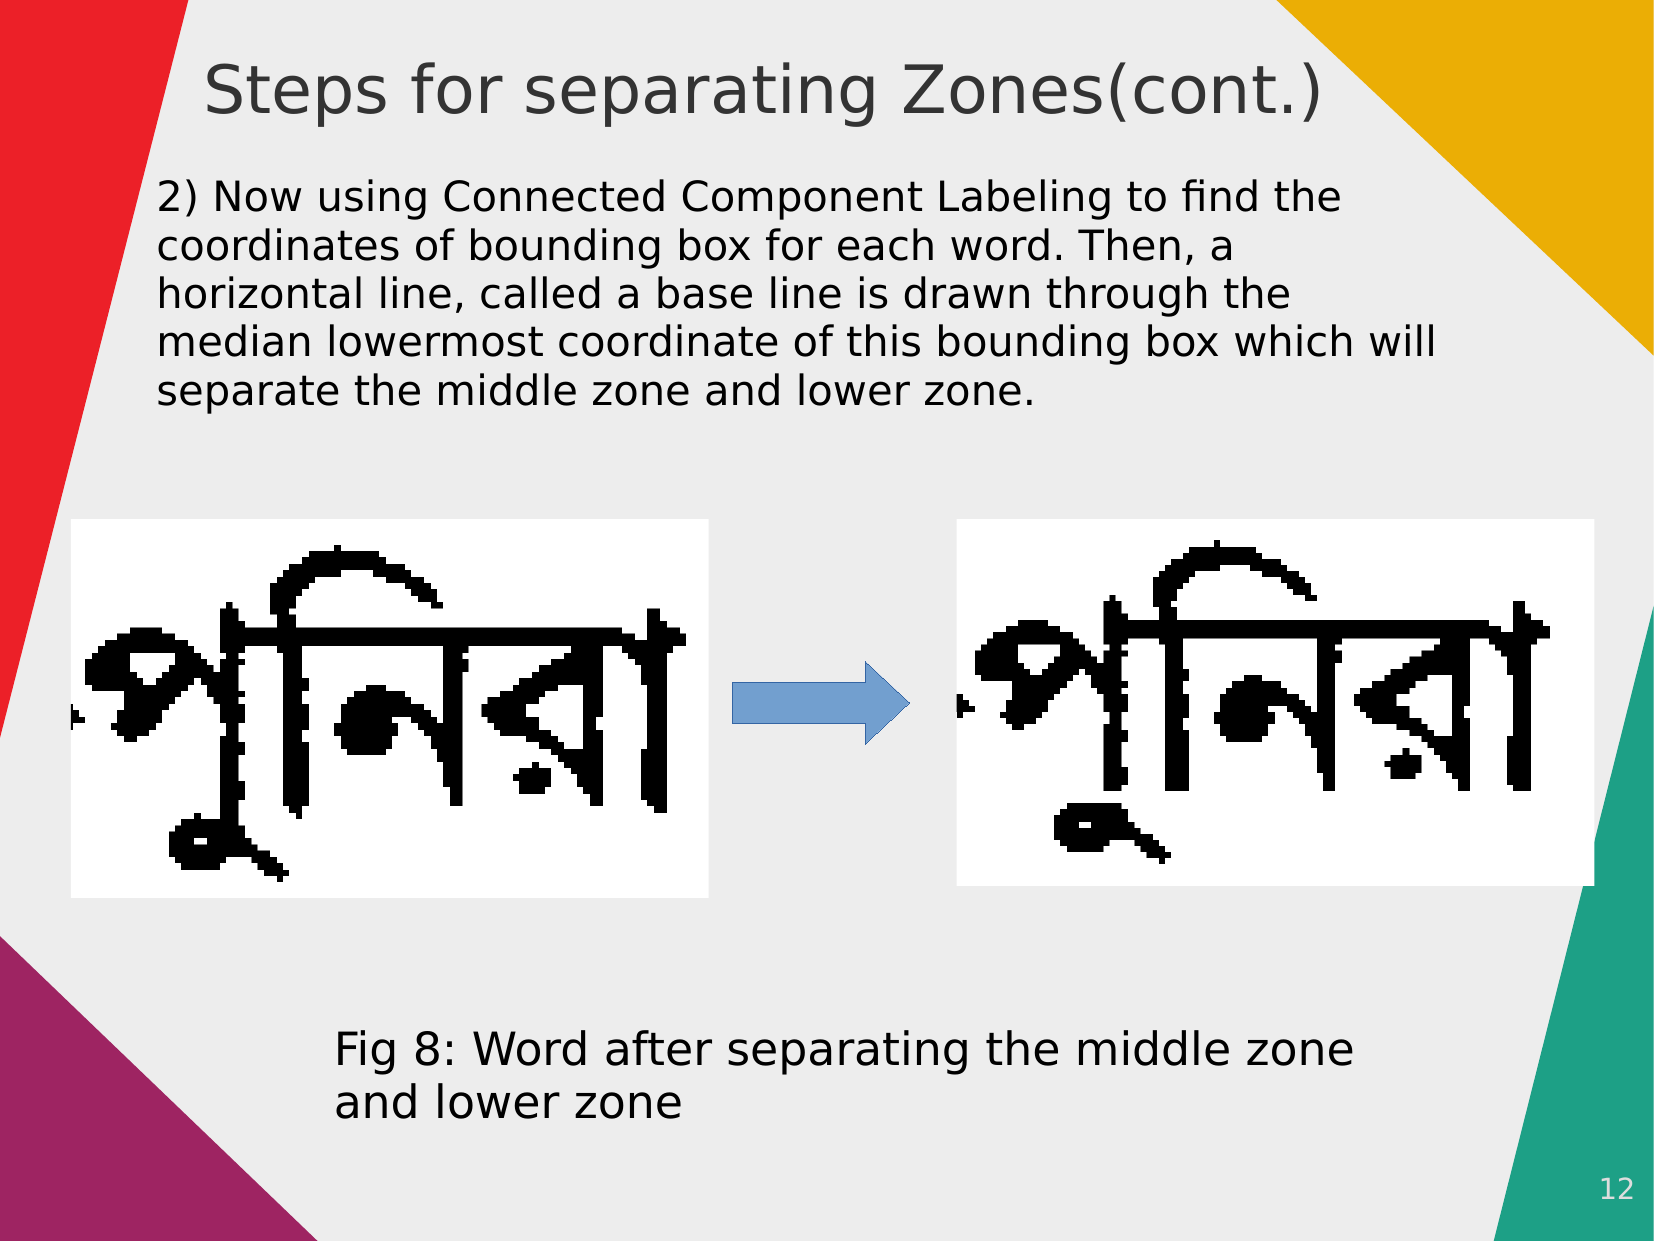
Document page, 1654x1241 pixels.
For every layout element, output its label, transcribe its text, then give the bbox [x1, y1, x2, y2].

text_box Fig 8: Word after separating the middle zone and lower zone [318, 1015, 1453, 1138]
picture [70, 519, 709, 898]
title Steps for separating Zones(cont.) [52, 0, 1477, 189]
text_box [732, 661, 910, 745]
picture [956, 519, 1595, 886]
text_box 2) Now using Connected Component Labeling to find the coordinates of bounding box for each word. Then, a horizontal line, called a base line is drawn through the median lowermost coordinate of this bounding box which will separate the middle zone and lower zone. [141, 165, 1453, 423]
